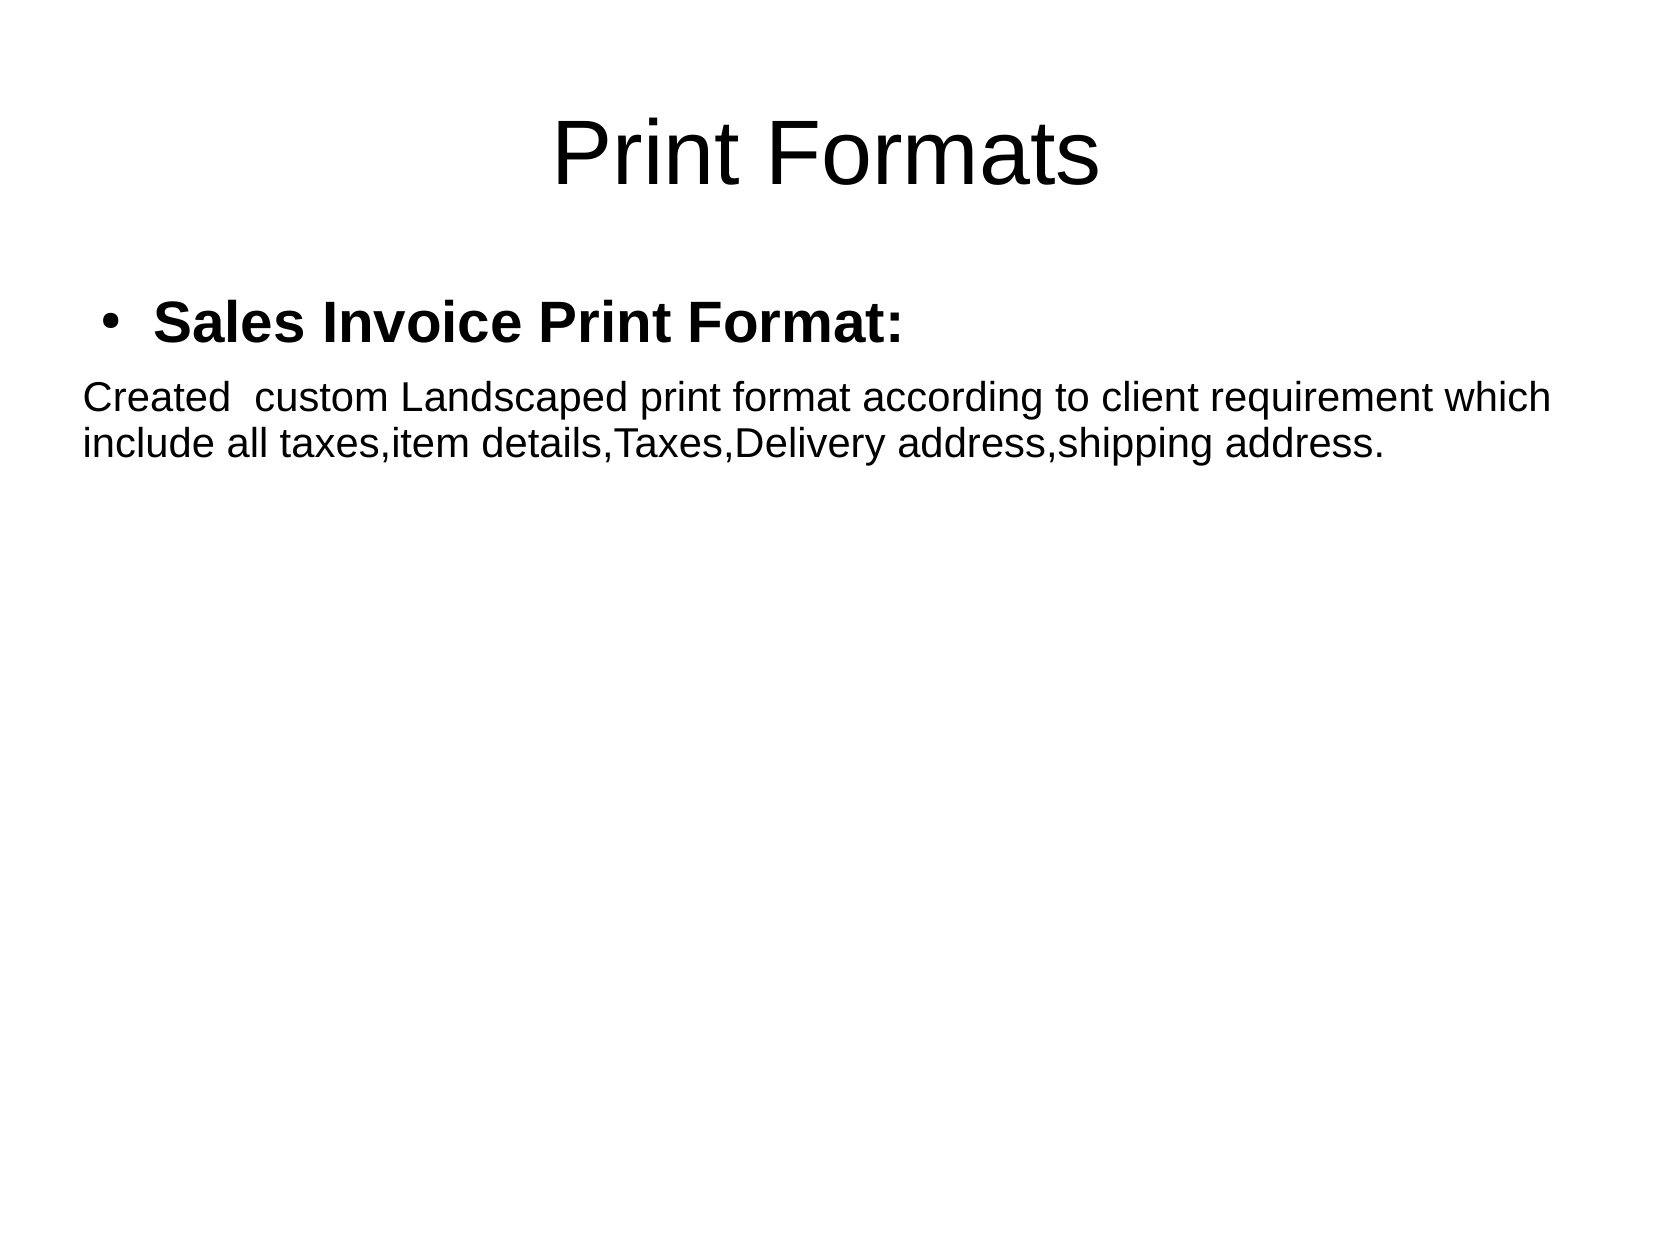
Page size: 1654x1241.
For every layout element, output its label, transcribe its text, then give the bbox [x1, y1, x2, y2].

title Print Formats [82, 49, 1571, 257]
list Sales Invoice Print Format: Created custom Landscaped print format according to client requirement which include all taxes,item details,Taxes,Delivery address,shipping address. [82, 290, 1571, 1010]
